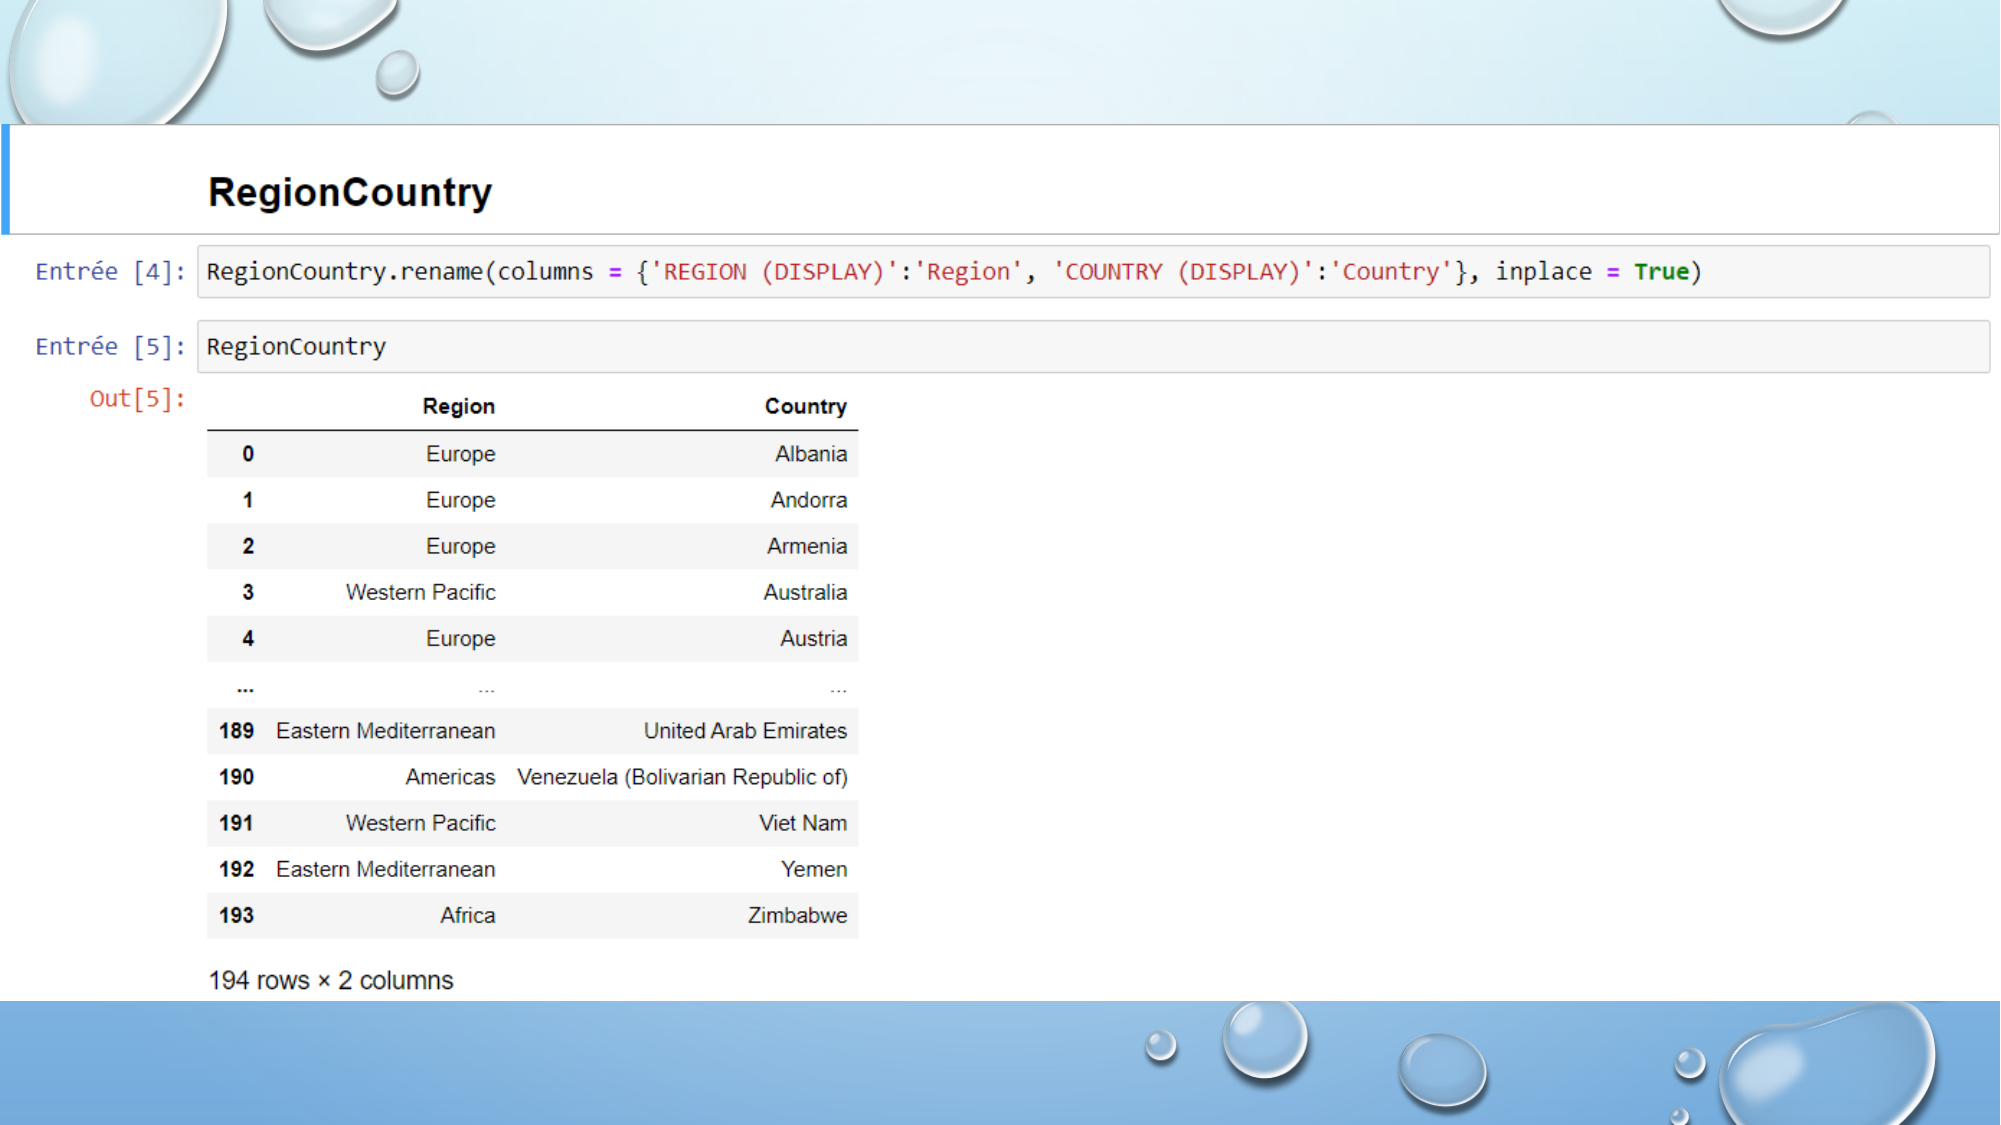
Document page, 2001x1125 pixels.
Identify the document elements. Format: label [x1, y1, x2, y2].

picture [0, 124, 2000, 1001]
